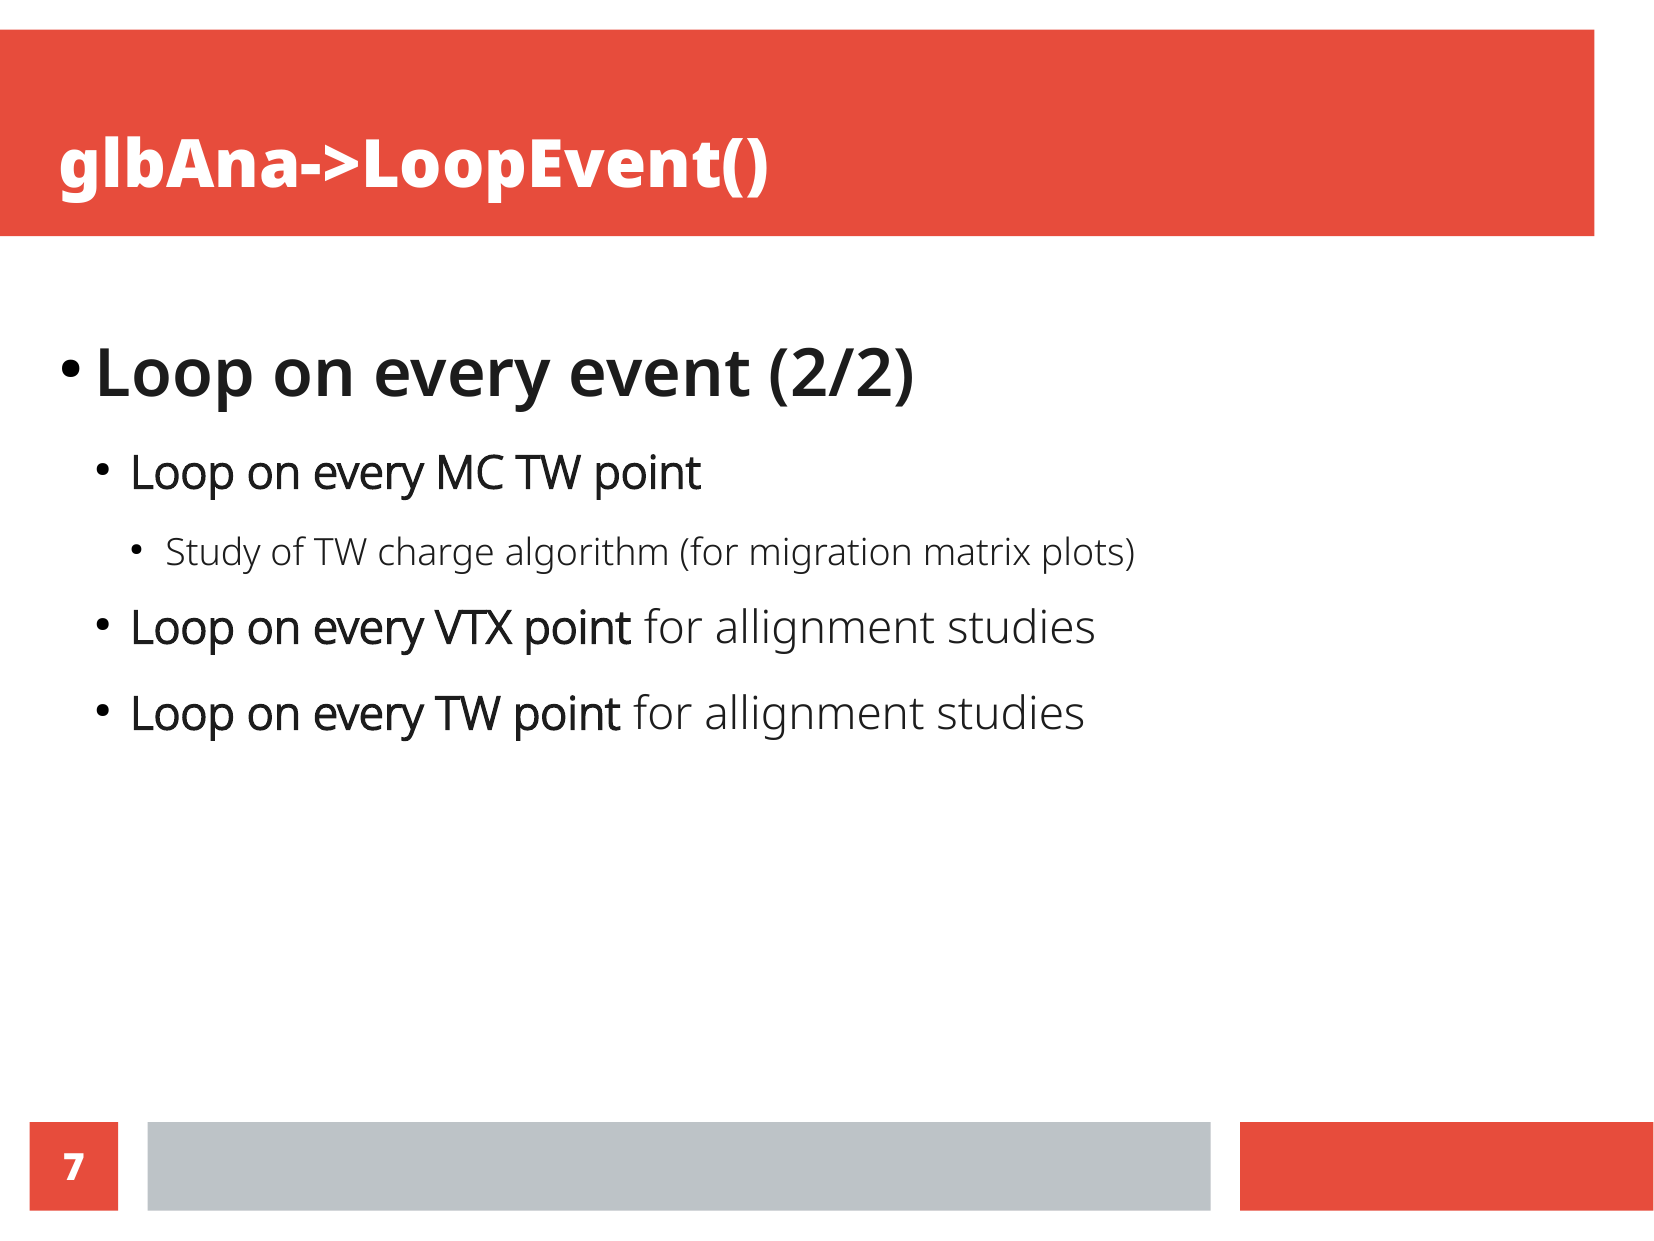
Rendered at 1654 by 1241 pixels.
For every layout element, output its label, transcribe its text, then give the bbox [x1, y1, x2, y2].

list Loop on every event (2/2) Loop on every MC TW point Study of TW charge algorithm (for migration matrix plots) Loop on every VTX point for allignment studies Loop on every TW point for allignment studies [59, 324, 1565, 1093]
title glbAna->LoopEvent() [59, 59, 1595, 207]
